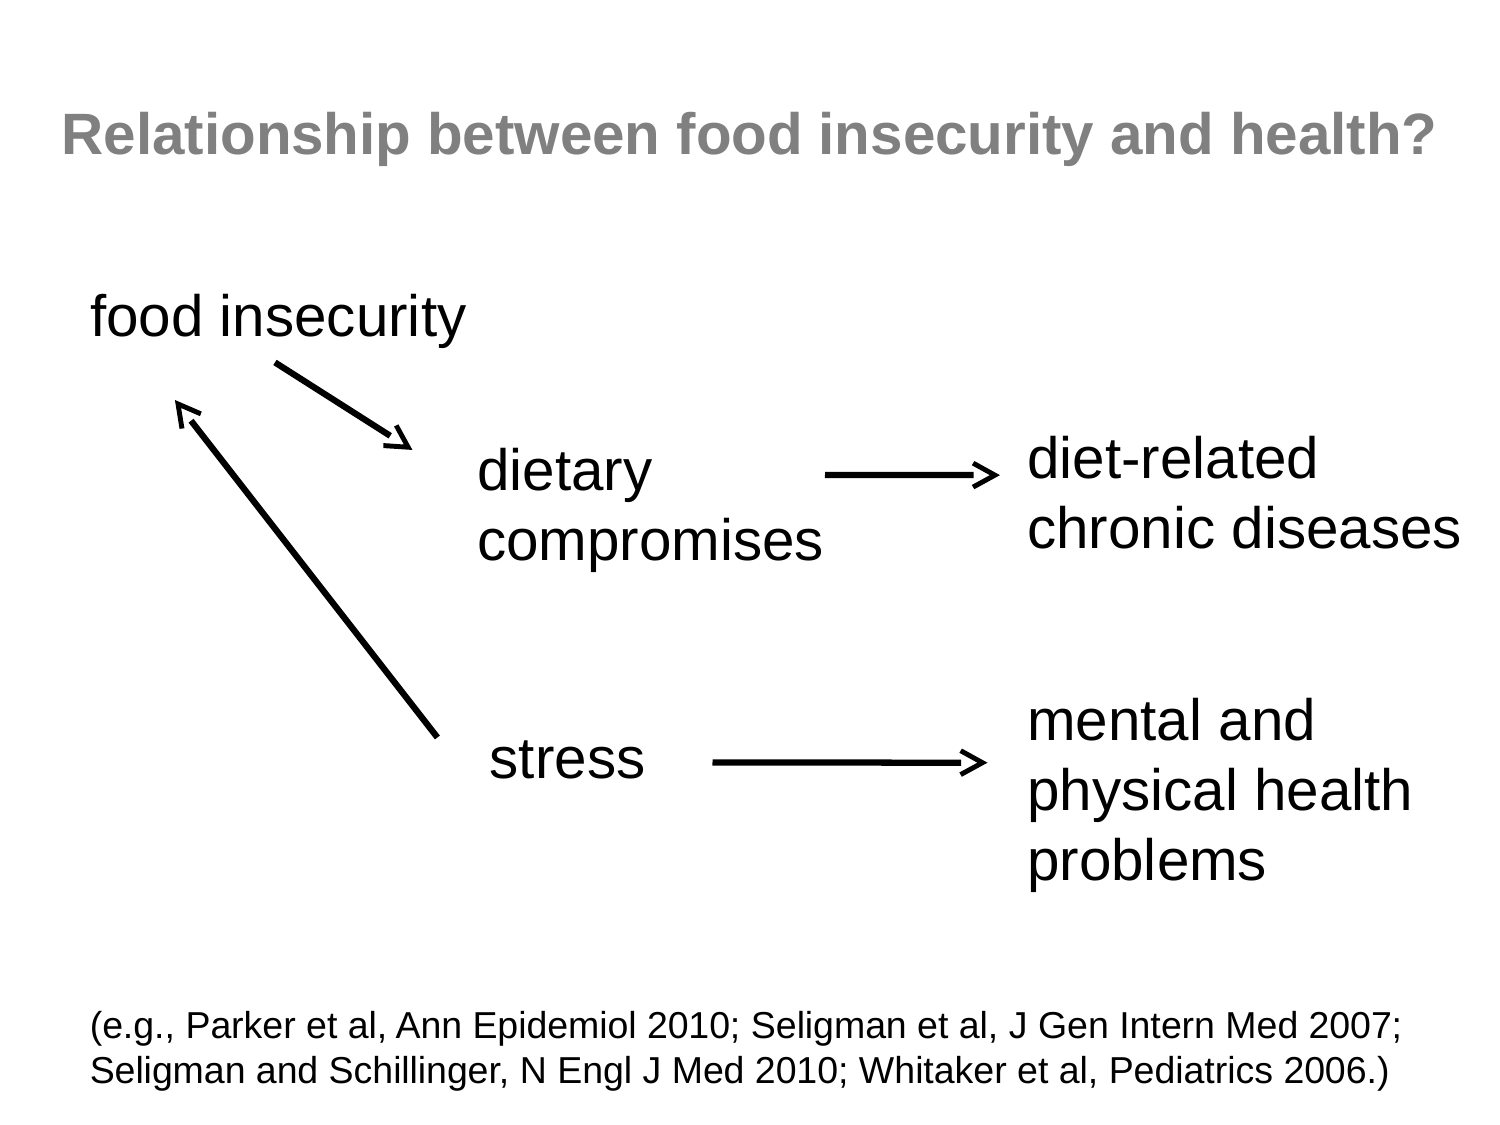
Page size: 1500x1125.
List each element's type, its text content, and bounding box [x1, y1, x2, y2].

list food insecurity [75, 262, 1425, 993]
text_box stress [474, 712, 725, 798]
text_box mental and physical health problems [1012, 675, 1438, 900]
text_box diet-related chronic diseases [1012, 412, 1500, 568]
title Relationship between food insecurity and health? [37, 37, 1463, 225]
text_box (e.g., Parker et al, Ann Epidemiol 2010; Seligman et al, J Gen Intern Med 2007; Seligman and Schillinger, N Engl J Med 2010; Whitaker et al, Pediatrics 2006.) [74, 993, 1438, 1099]
text_box dietary compromises [462, 424, 850, 580]
